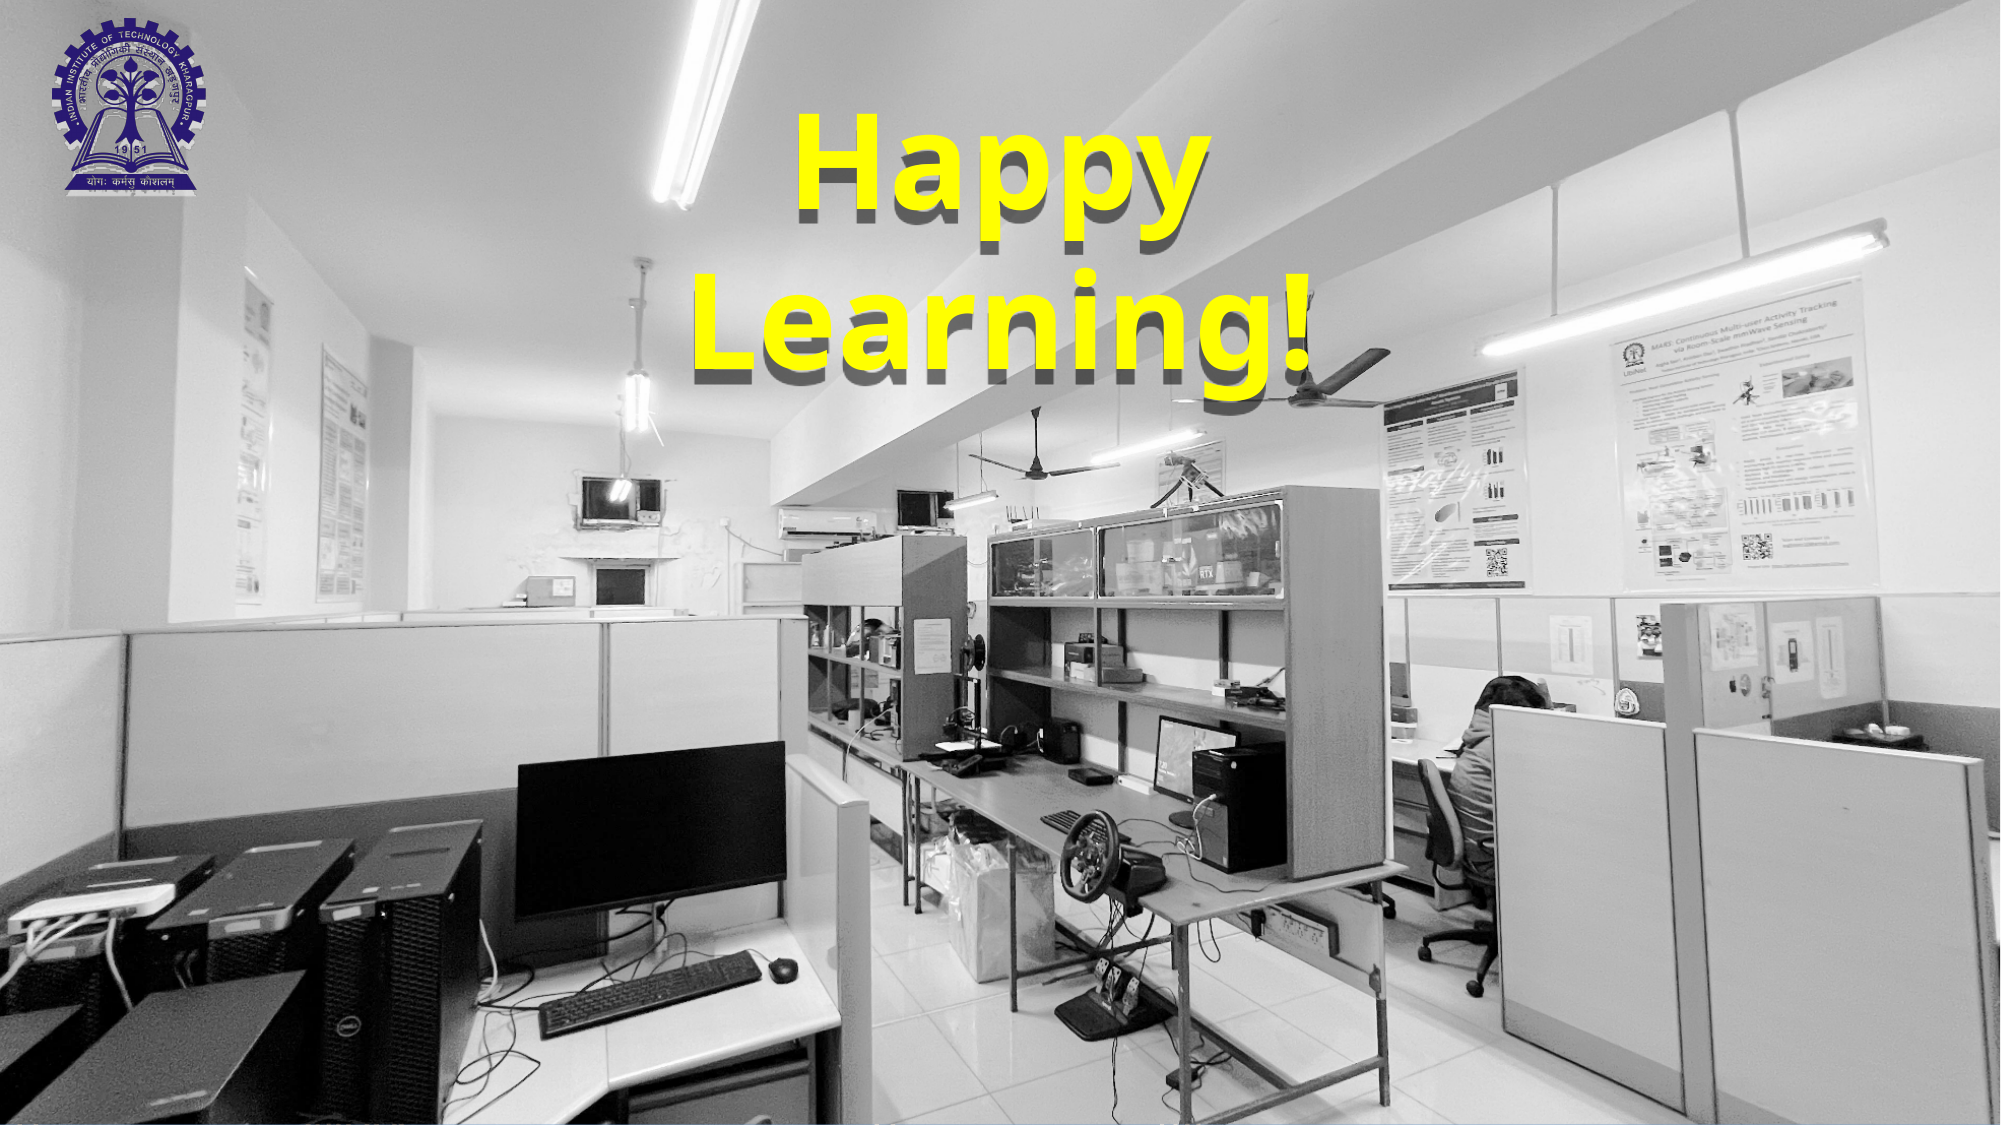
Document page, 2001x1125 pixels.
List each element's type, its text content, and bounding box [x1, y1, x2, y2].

picture [0, 0, 2000, 1125]
text_box Happy Learning! [593, 56, 1407, 290]
